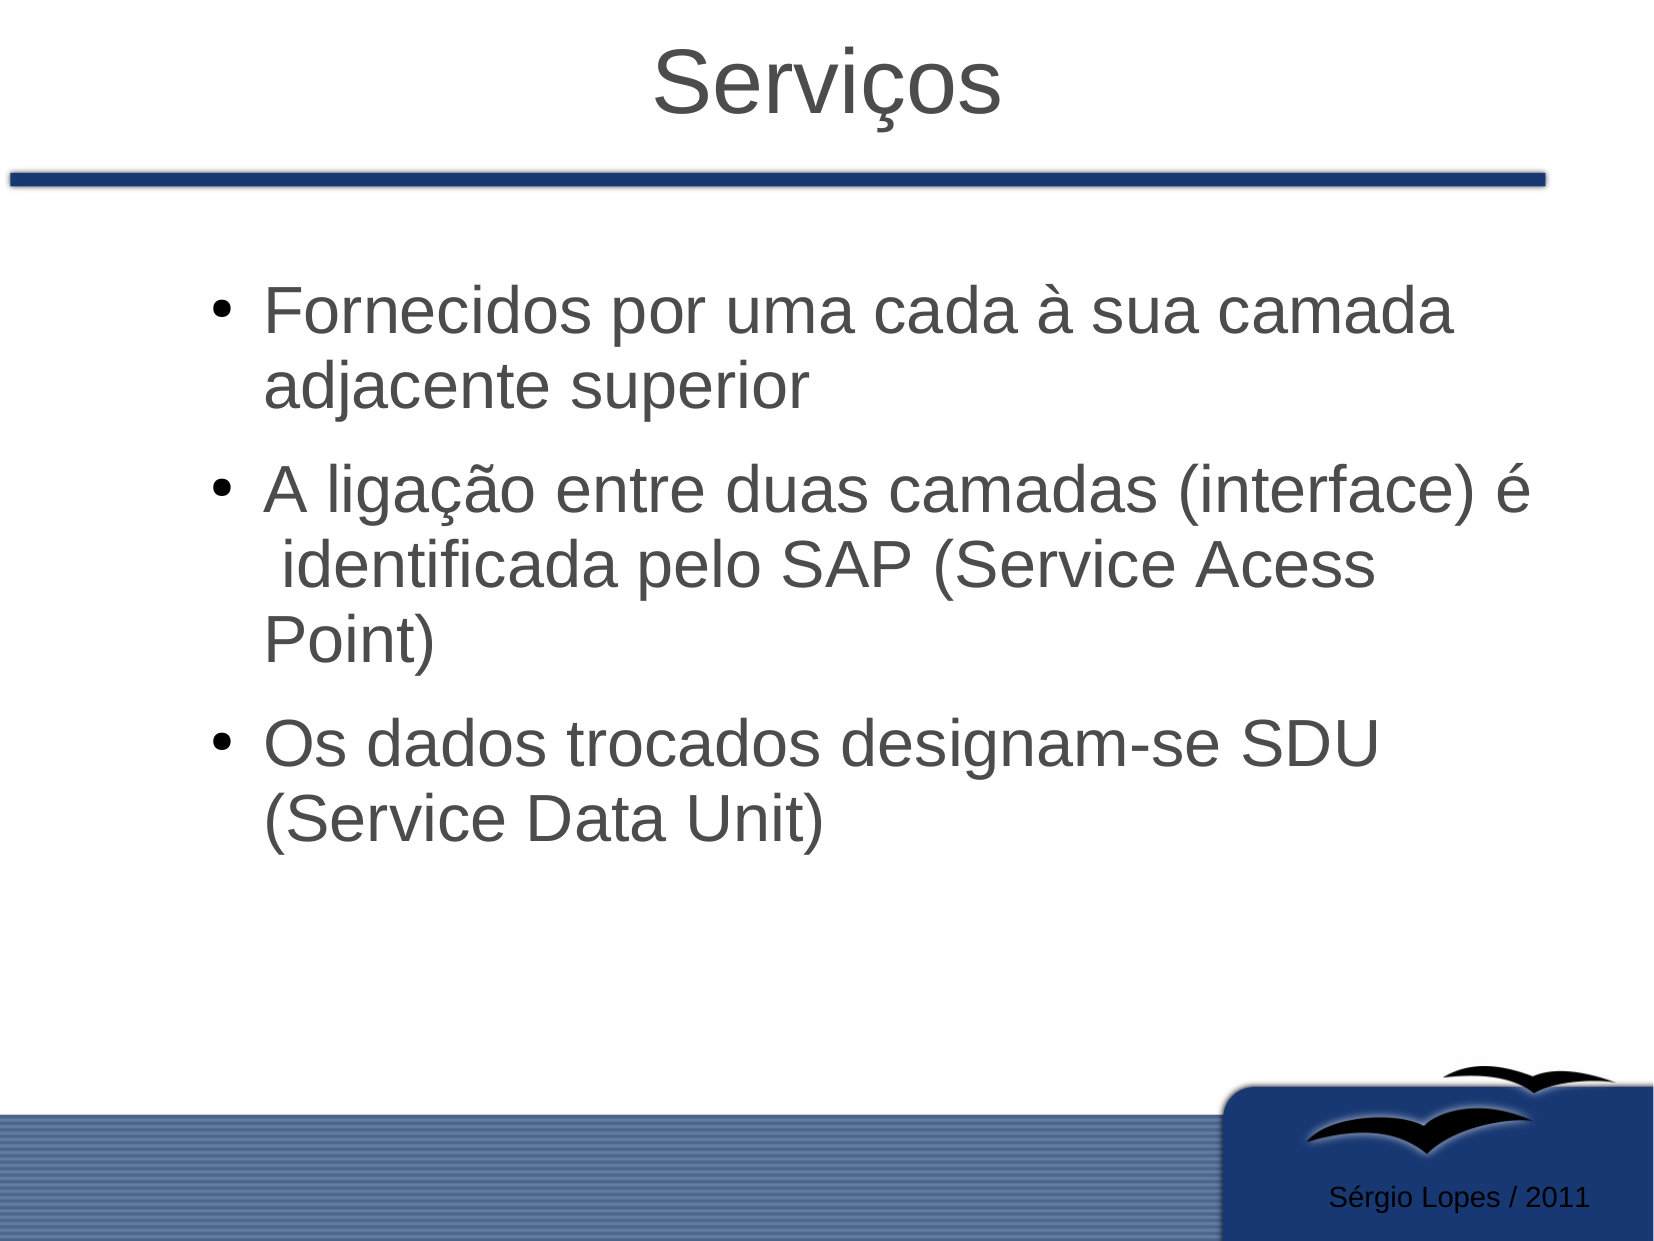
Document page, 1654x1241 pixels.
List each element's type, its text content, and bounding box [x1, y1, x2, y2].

list Fornecidos por uma cada à sua camada adjacente superior A ligação entre duas camadas (interface) é identificada pelo SAP (Service Acess Point) Os dados trocados designam-se SDU (Service Data Unit) [121, 273, 1534, 1056]
text_box Sérgio Lopes / 2011 [1328, 1181, 1588, 1214]
title Serviços [121, 0, 1534, 164]
picture [0, 0, 1654, 1241]
